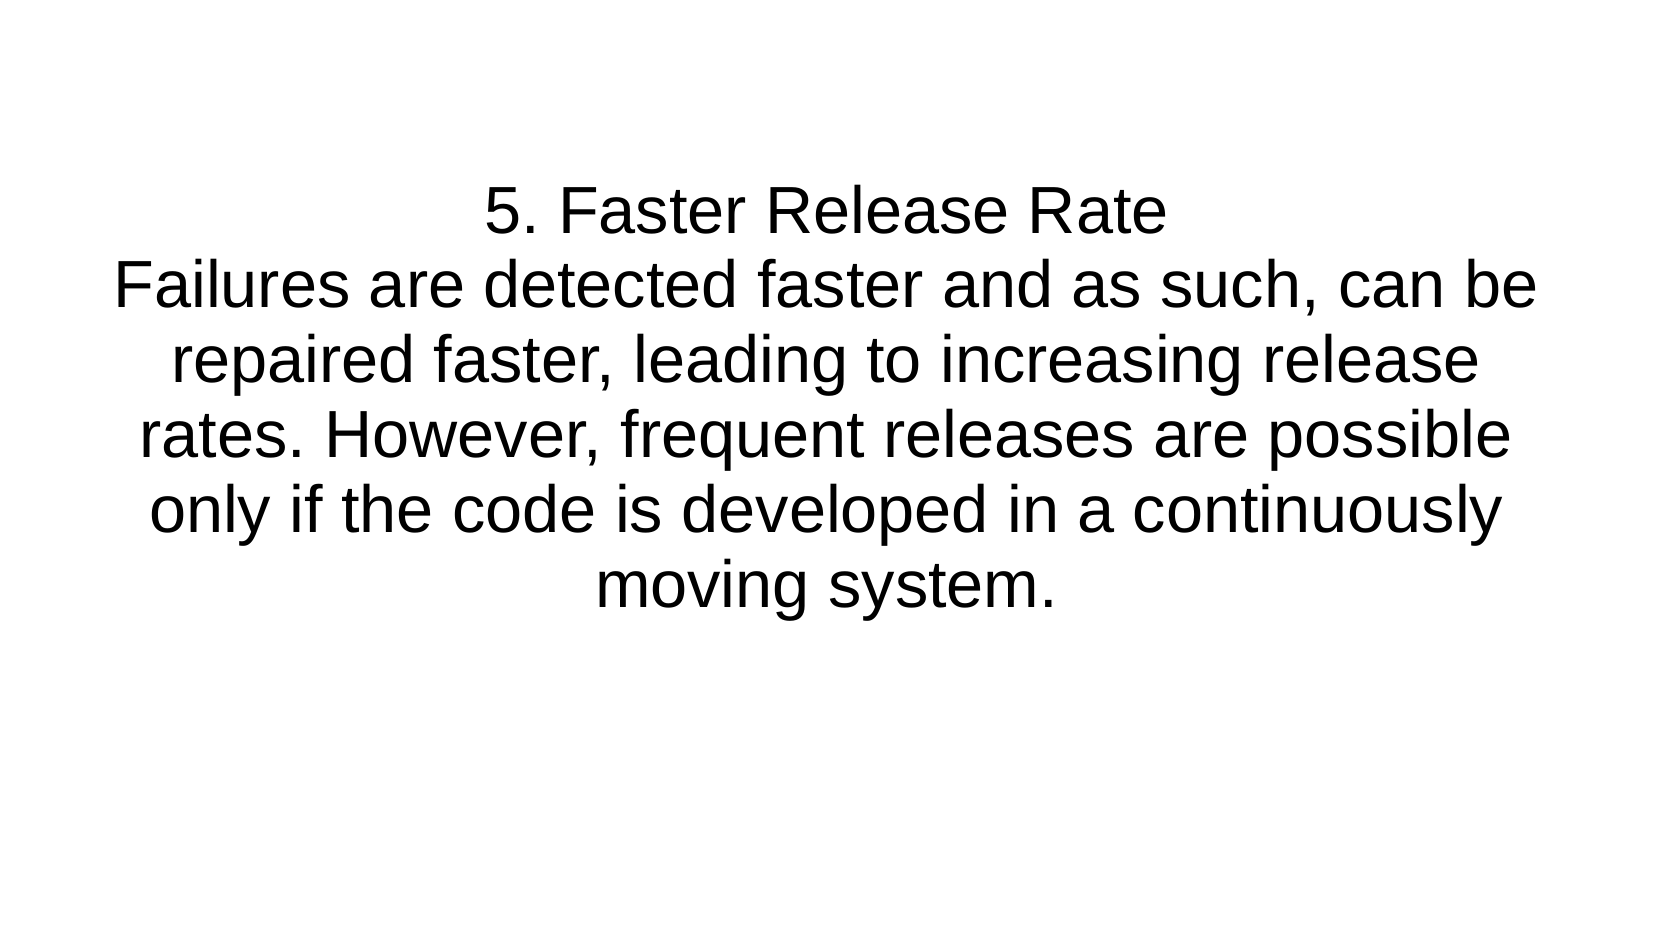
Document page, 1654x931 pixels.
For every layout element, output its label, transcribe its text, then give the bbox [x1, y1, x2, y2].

subtitle 5. Faster Release Rate Failures are detected faster and as such, can be repaired faster, leading to increasing release rates. However, frequent releases are possible only if the code is developed in a continuously moving system. [82, 37, 1571, 757]
